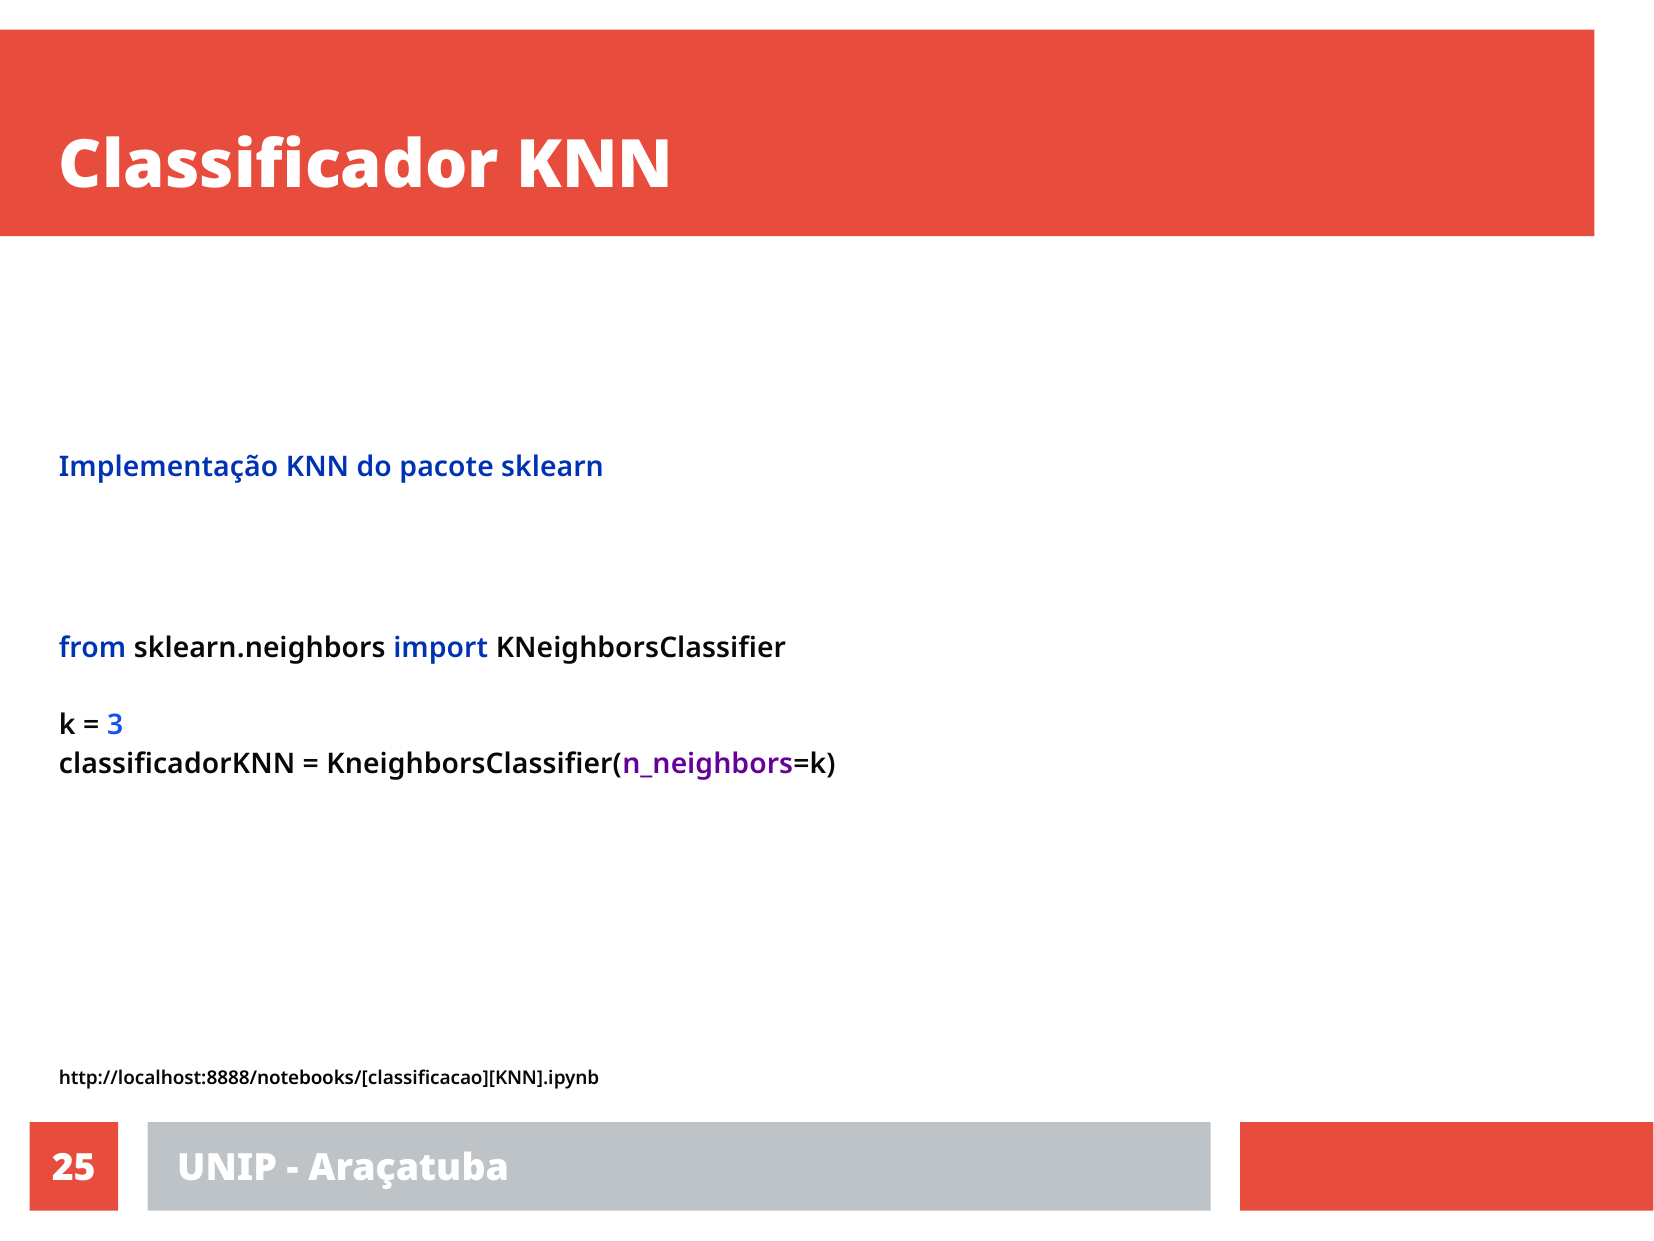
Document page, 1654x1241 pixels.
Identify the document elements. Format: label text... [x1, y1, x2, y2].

list Implementação KNN do pacote sklearn from sklearn.neighbors import KNeighborsClassifier k = 3 classificadorKNN = KneighborsClassifier(n_neighbors=k) http://localhost:8888/notebooks/[classificacao][KNN].ipynb [59, 324, 1565, 1093]
title Classificador KNN [59, 59, 1595, 207]
